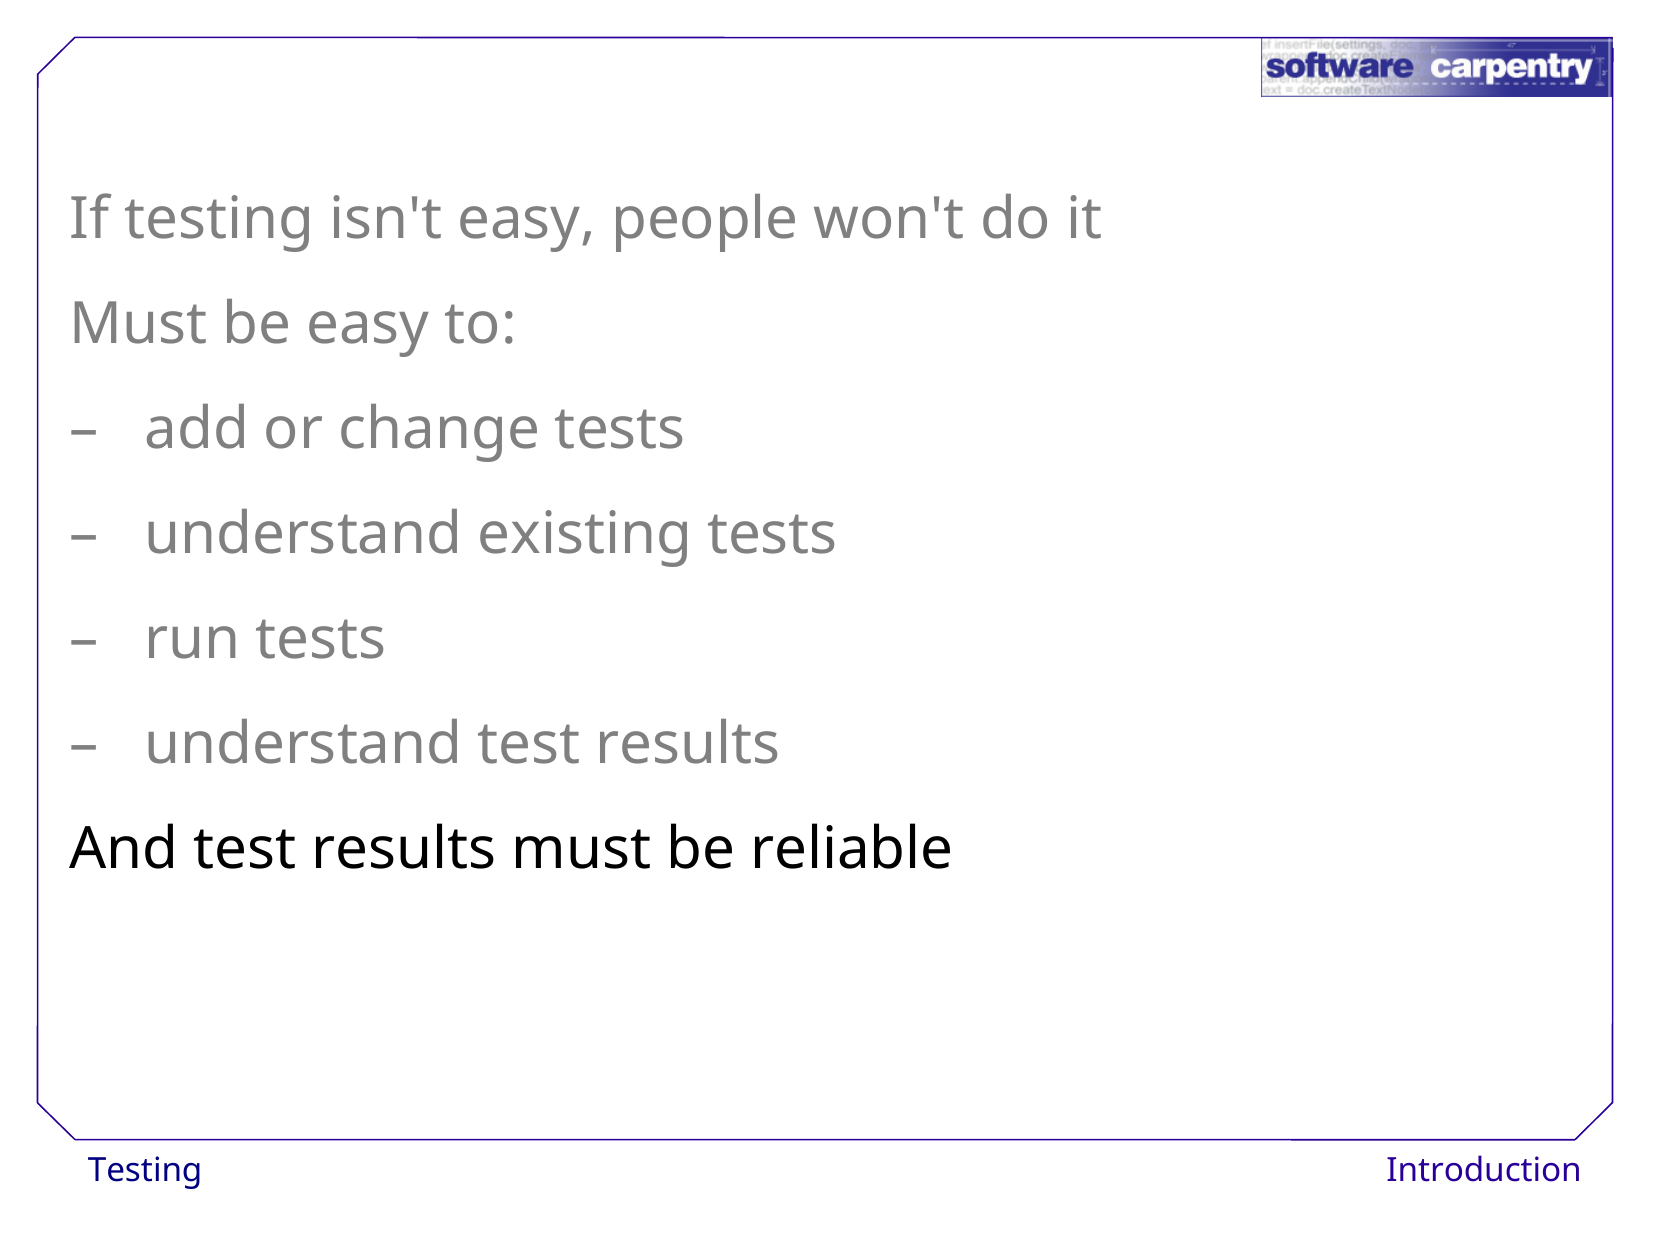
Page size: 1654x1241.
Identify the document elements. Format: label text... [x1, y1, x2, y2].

text_box If testing isn't easy, people won't do it Must be easy to: – add or change tests – understand existing tests – run tests – understand test results And test results must be reliable [54, 138, 1268, 889]
picture [1261, 39, 1613, 97]
